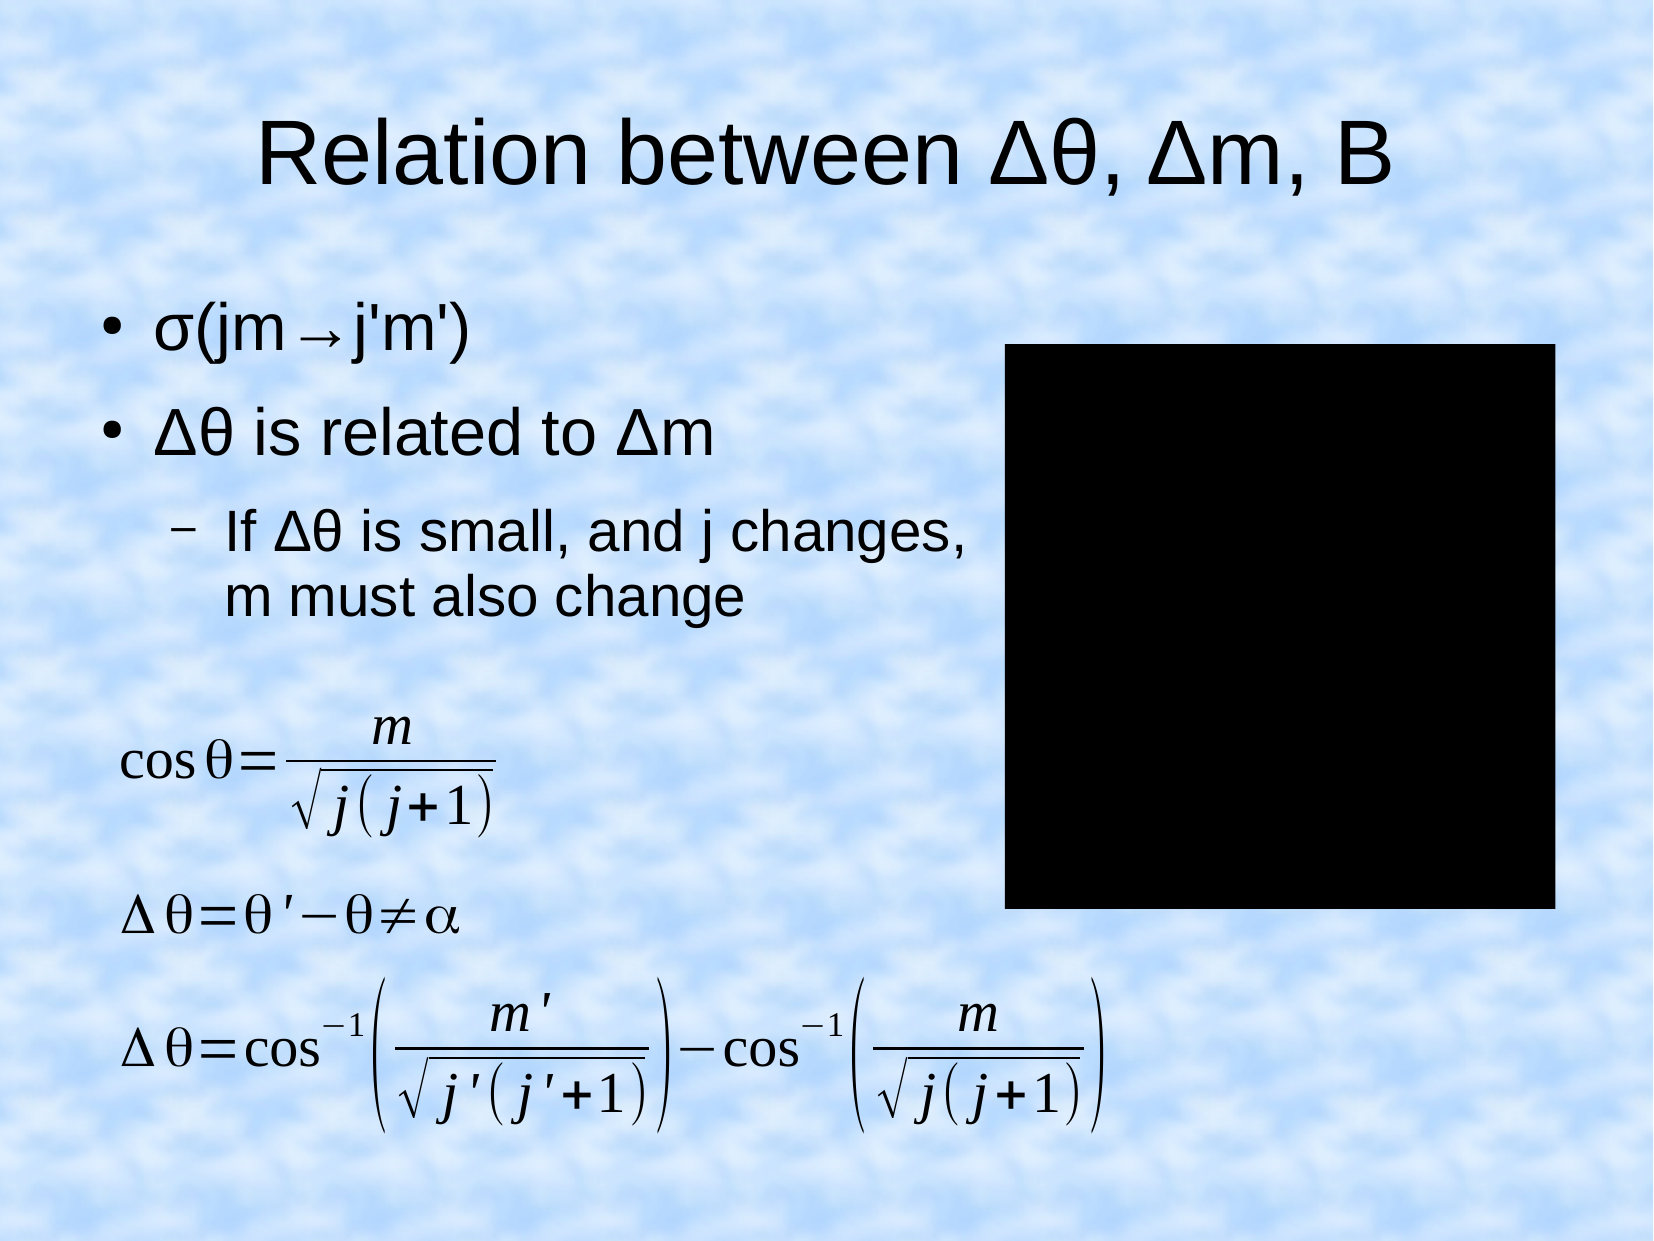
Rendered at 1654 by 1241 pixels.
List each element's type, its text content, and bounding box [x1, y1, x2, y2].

title Relation between Δθ, Δm, B [82, 49, 1571, 257]
chart [113, 973, 1115, 1137]
chart [113, 692, 506, 841]
chart [113, 882, 469, 948]
list σ(jm→j'm') Δθ is related to Δm If Δθ is small, and j changes, m must also change [82, 290, 979, 1010]
picture [0, 0, 1654, 1241]
